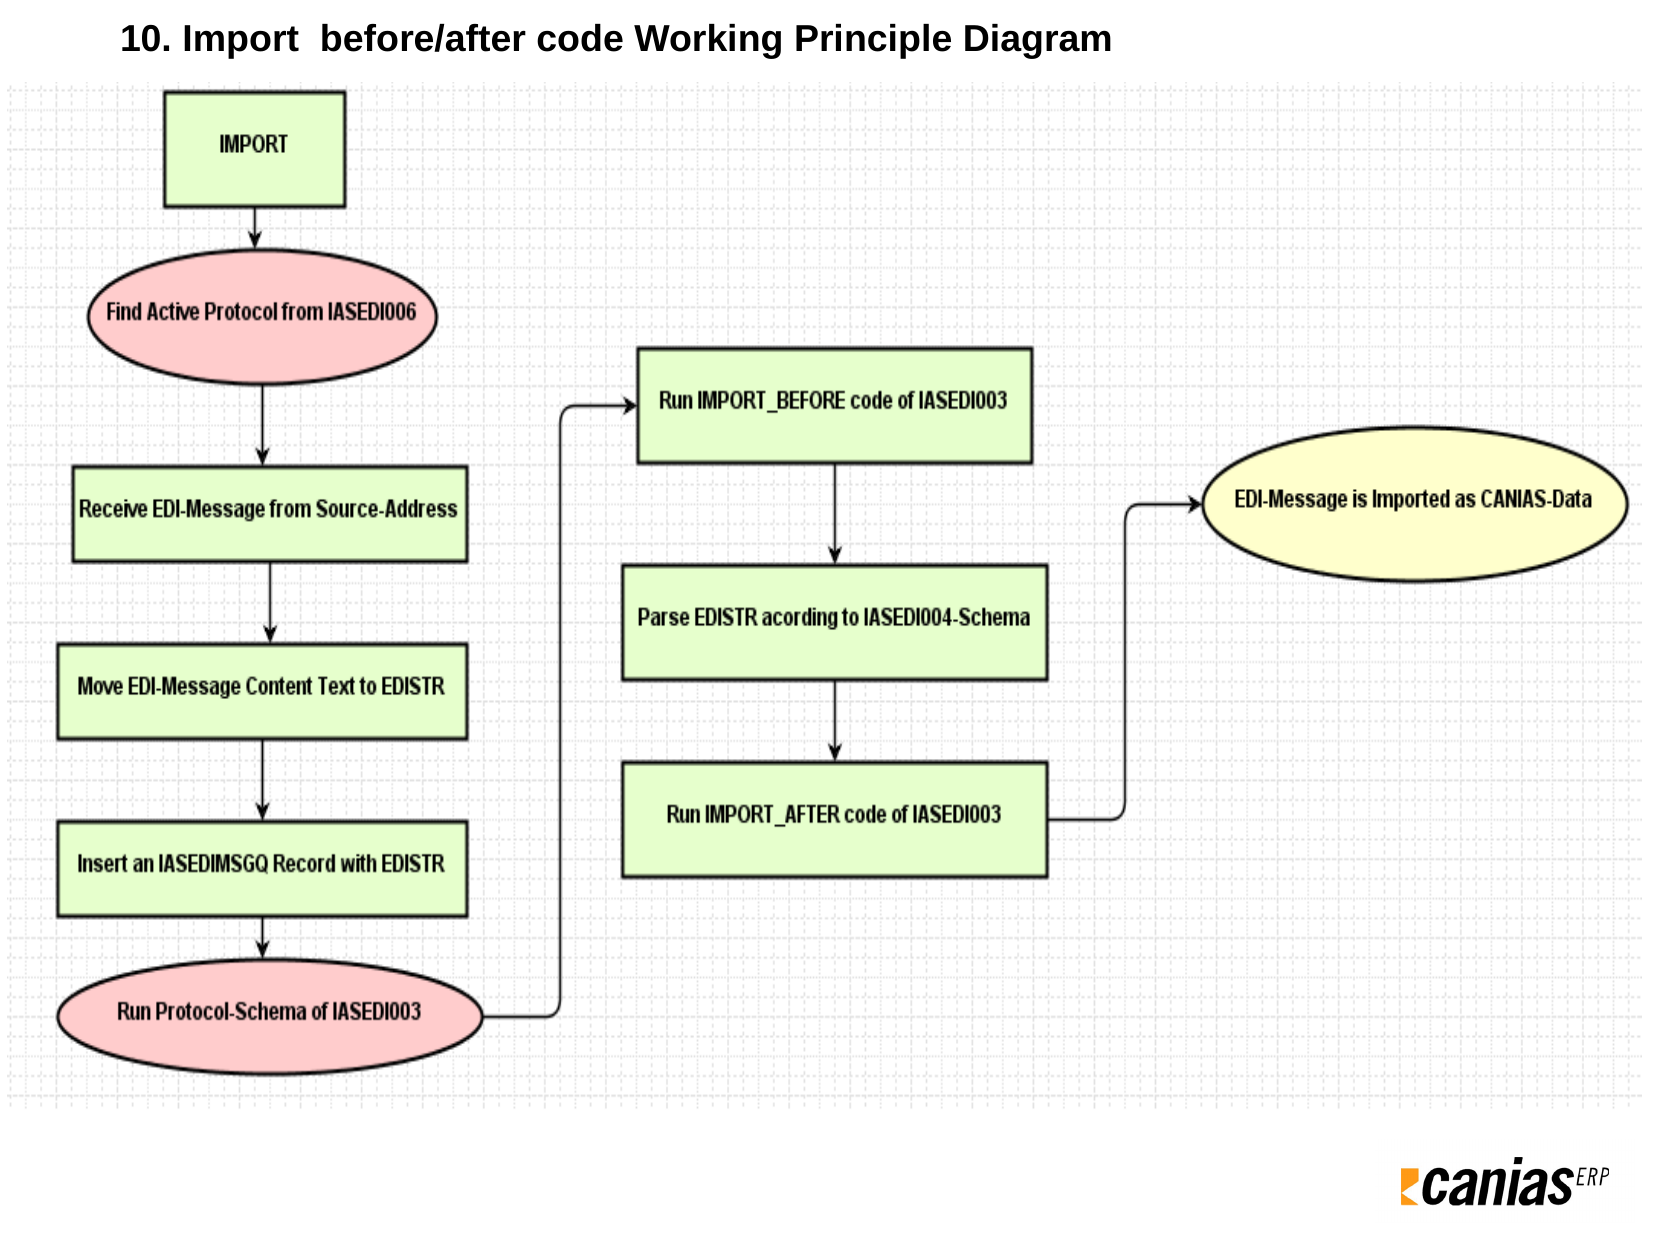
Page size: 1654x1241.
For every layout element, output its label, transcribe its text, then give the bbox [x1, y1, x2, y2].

picture [1375, 1139, 1635, 1223]
picture [7, 82, 1642, 1111]
text_box 10. Import before/after code Working Principle Diagram [10, 6, 1624, 65]
